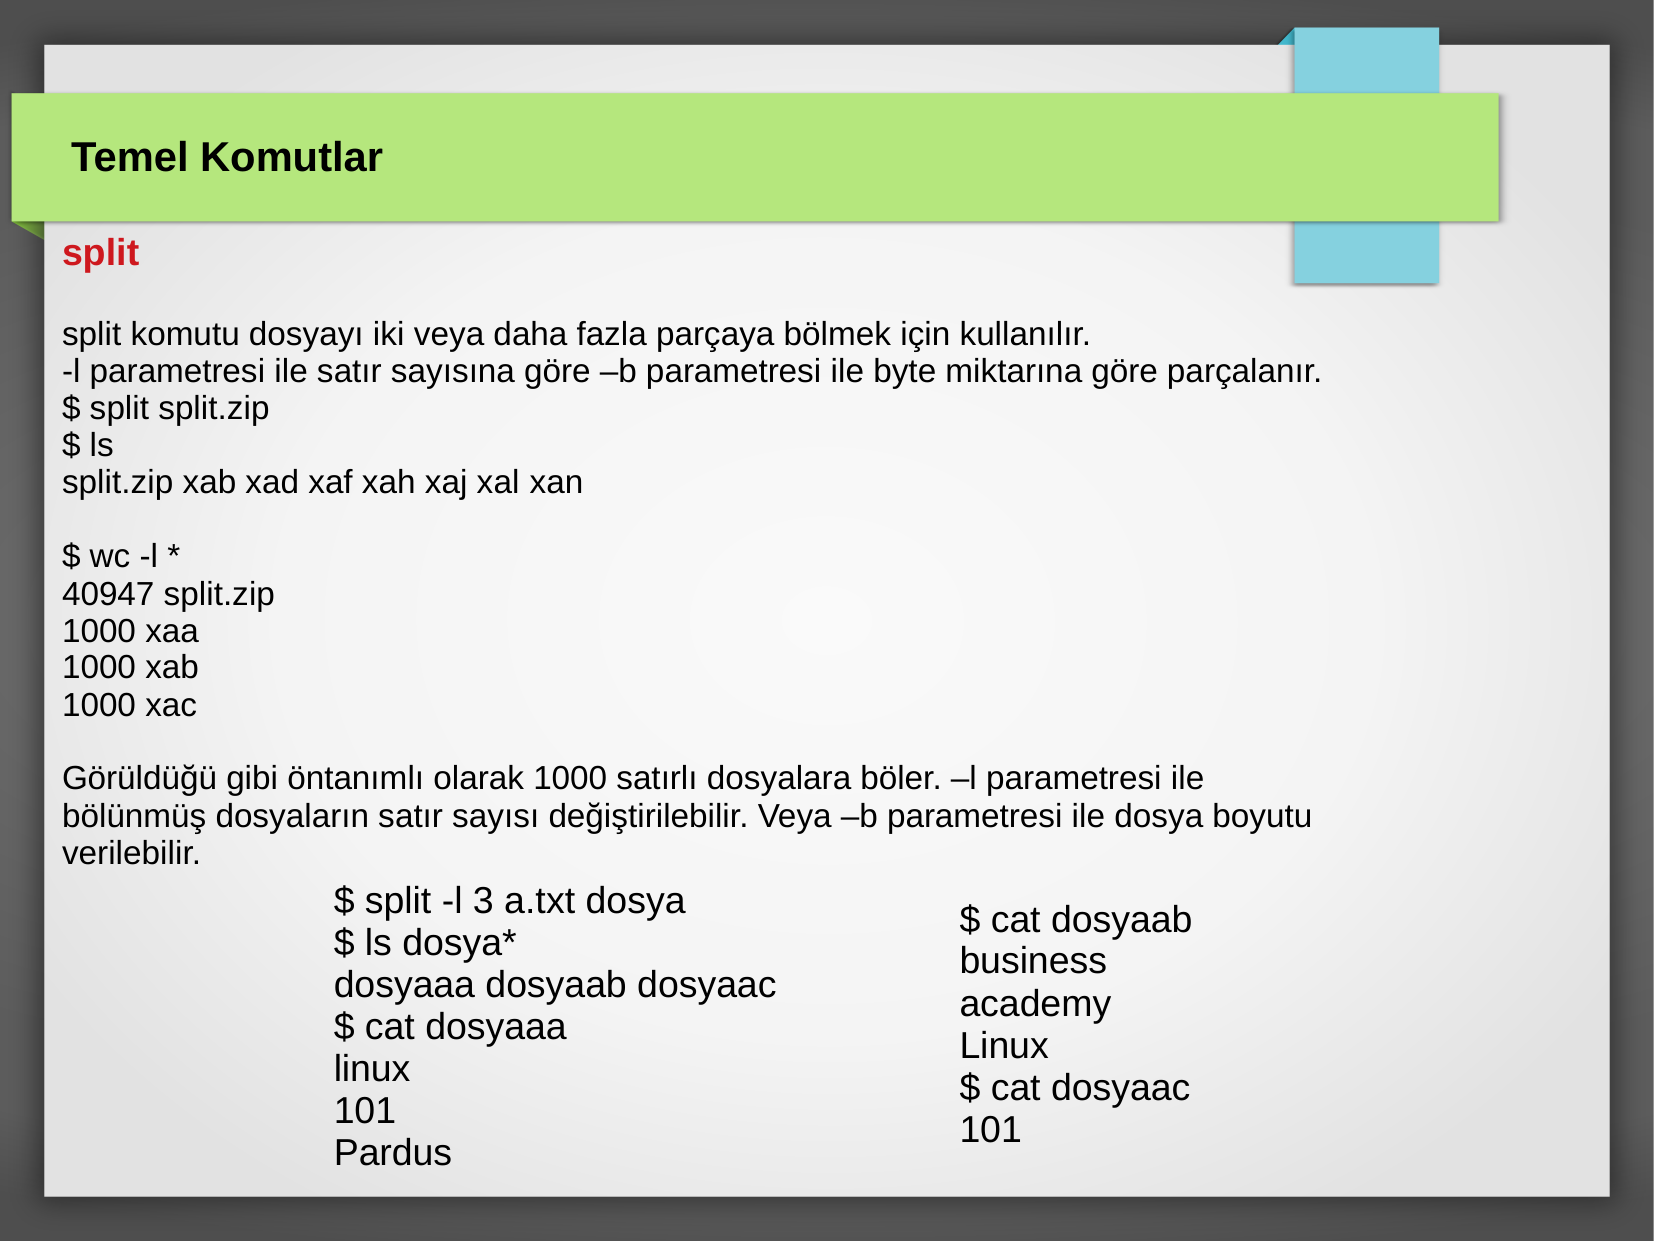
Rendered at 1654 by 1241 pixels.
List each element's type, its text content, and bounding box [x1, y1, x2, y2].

text_box $ split -l 3 a.txt dosya $ ls dosya* dosyaaa dosyaab dosyaac $ cat dosyaaa linux 101 Pardus [318, 872, 792, 1182]
picture [0, 0, 1654, 1241]
text_box Temel Komutlar [56, 126, 426, 207]
text_box $ cat dosyaab business academy Linux $ cat dosyaac 101 [944, 890, 1208, 1158]
text_box split split komutu dosyayı iki veya daha fazla parçaya bölmek için kullanılır. -l parametresi ile satır sayısına göre –b parametresi ile byte miktarına göre parçalanır. $ split split.zip $ ls split.zip xab xad xaf xah xaj xal xan $ wc -l * 40947 split.zip 1000 xaa 1000 xab 1000 xac Görüldüğü gibi öntanımlı olarak 1000 satırlı dosyalara böler. –l parametresi ile bölünmüş dosyaların satır sayısı değiştirilebilir. Veya –b parametresi ile dosya boyutu verilebilir. [47, 224, 1497, 879]
